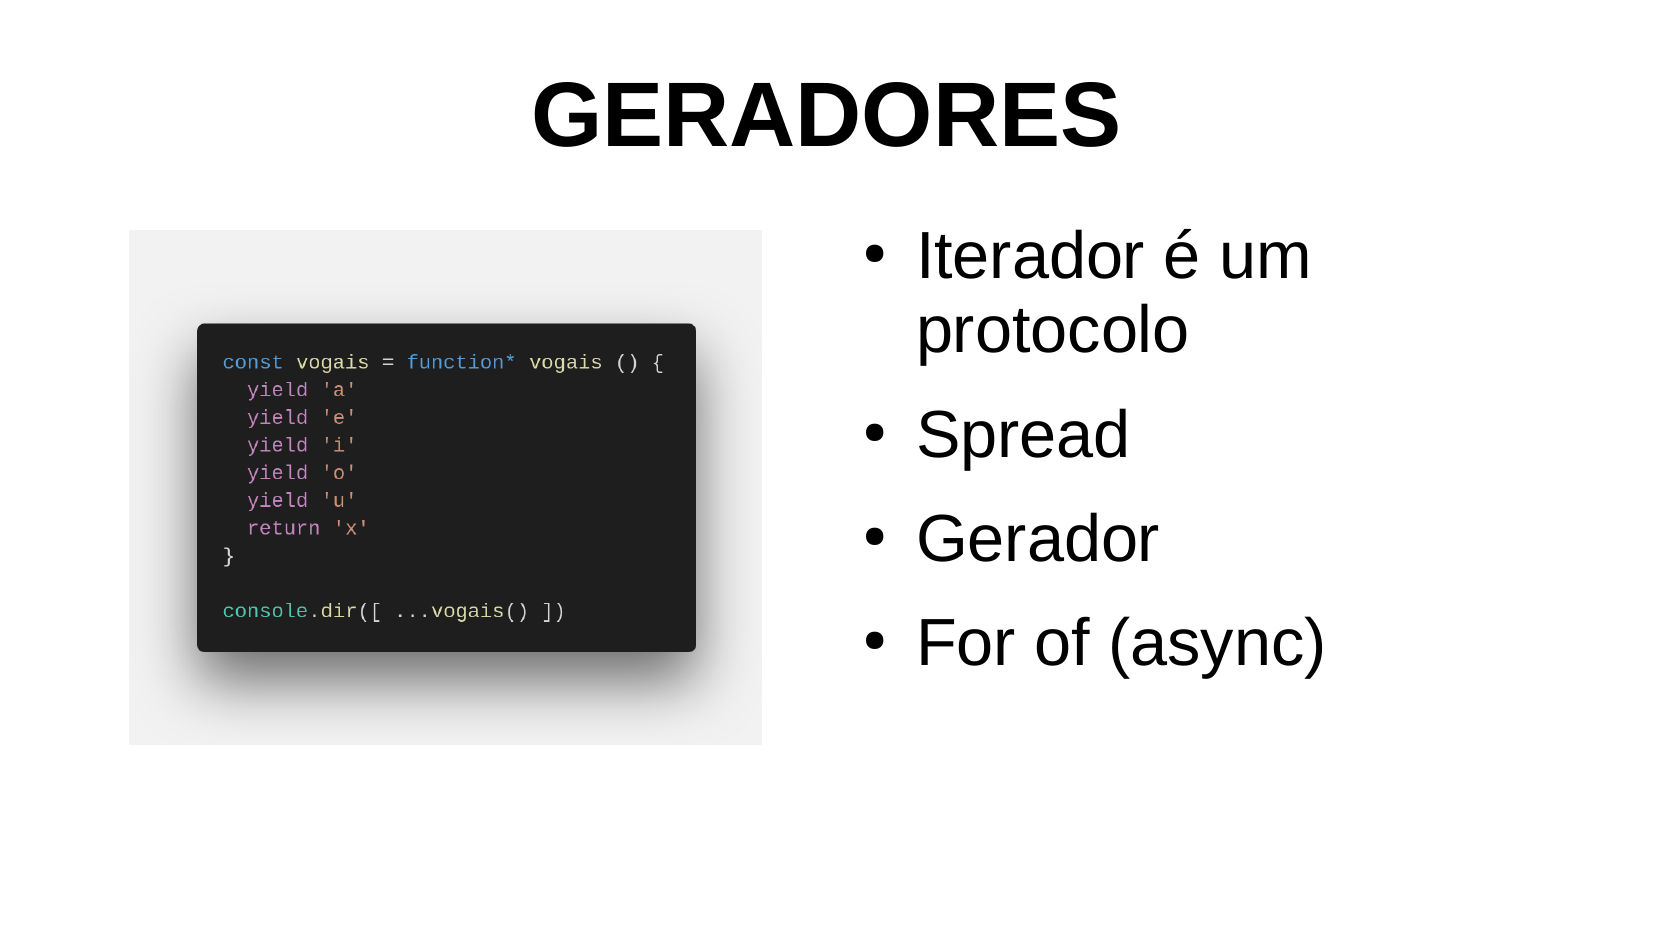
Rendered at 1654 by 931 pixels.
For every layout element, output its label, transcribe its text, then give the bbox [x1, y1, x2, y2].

picture [129, 230, 762, 745]
list Iterador é um protocolo Spread Gerador For of (async) [845, 217, 1572, 758]
title GERADORES [82, 37, 1571, 193]
